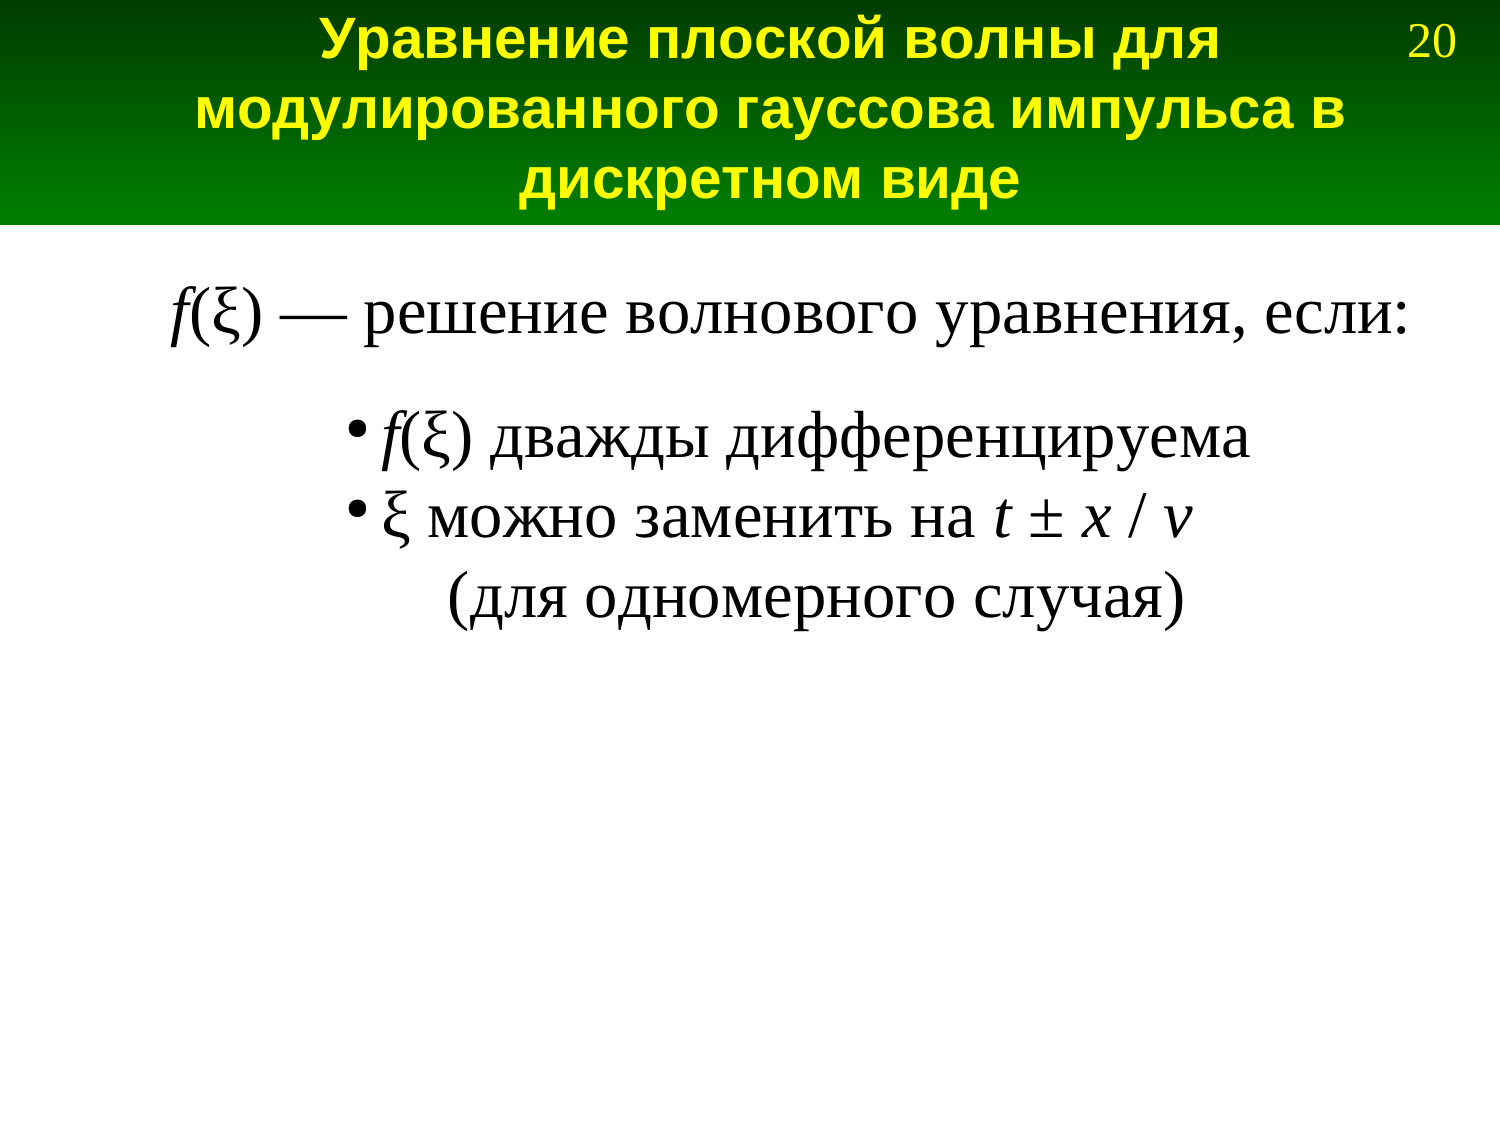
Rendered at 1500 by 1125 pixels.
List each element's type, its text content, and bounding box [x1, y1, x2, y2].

text_box f(ξ) дважды дифференцируема ξ можно заменить на t ± x / v (для одномерного случая) [330, 383, 1268, 638]
text_box f(ξ) — решение волнового уравнения, если: [156, 259, 1428, 355]
title Уравнение плоской волны для модулированного гауссова импульса в дискретном виде [100, 0, 1441, 219]
